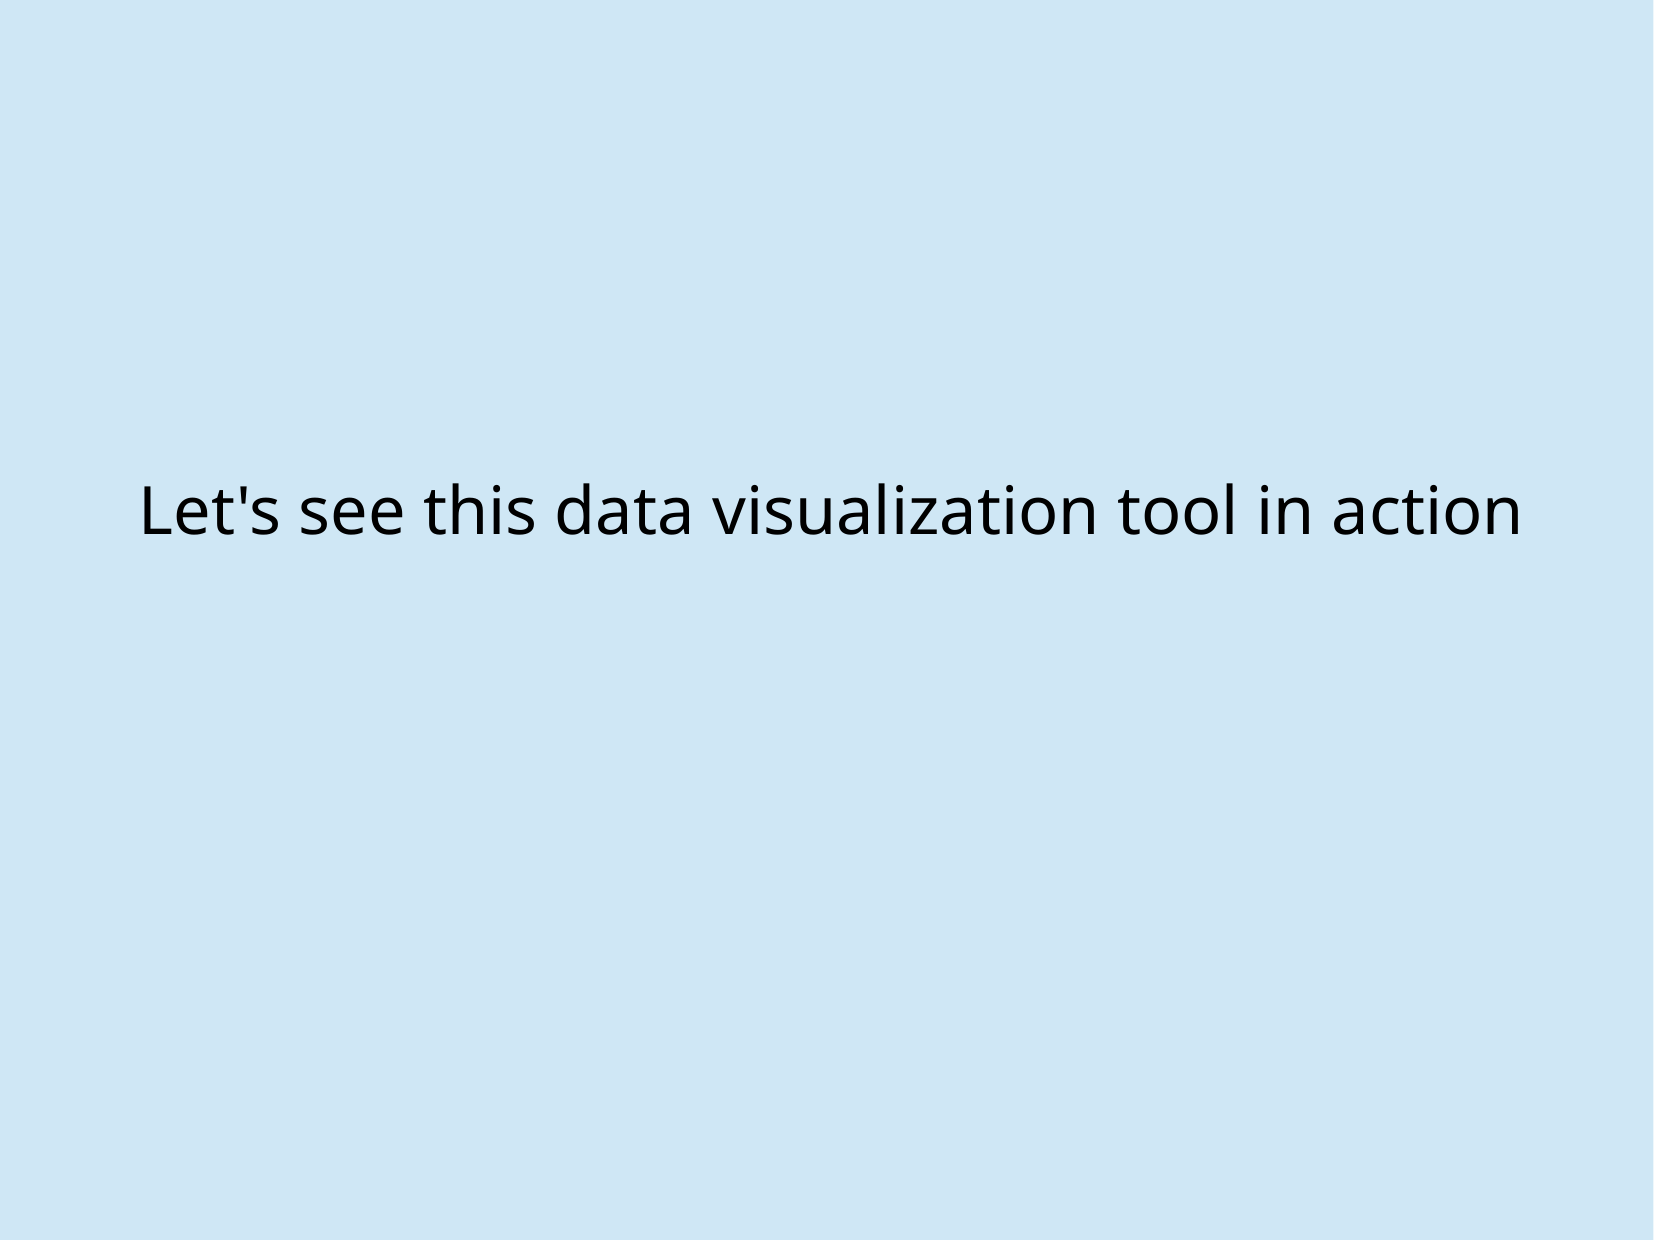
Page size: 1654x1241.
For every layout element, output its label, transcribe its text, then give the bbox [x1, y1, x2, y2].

text_box Let's see this data visualization tool in action [120, 455, 1546, 548]
